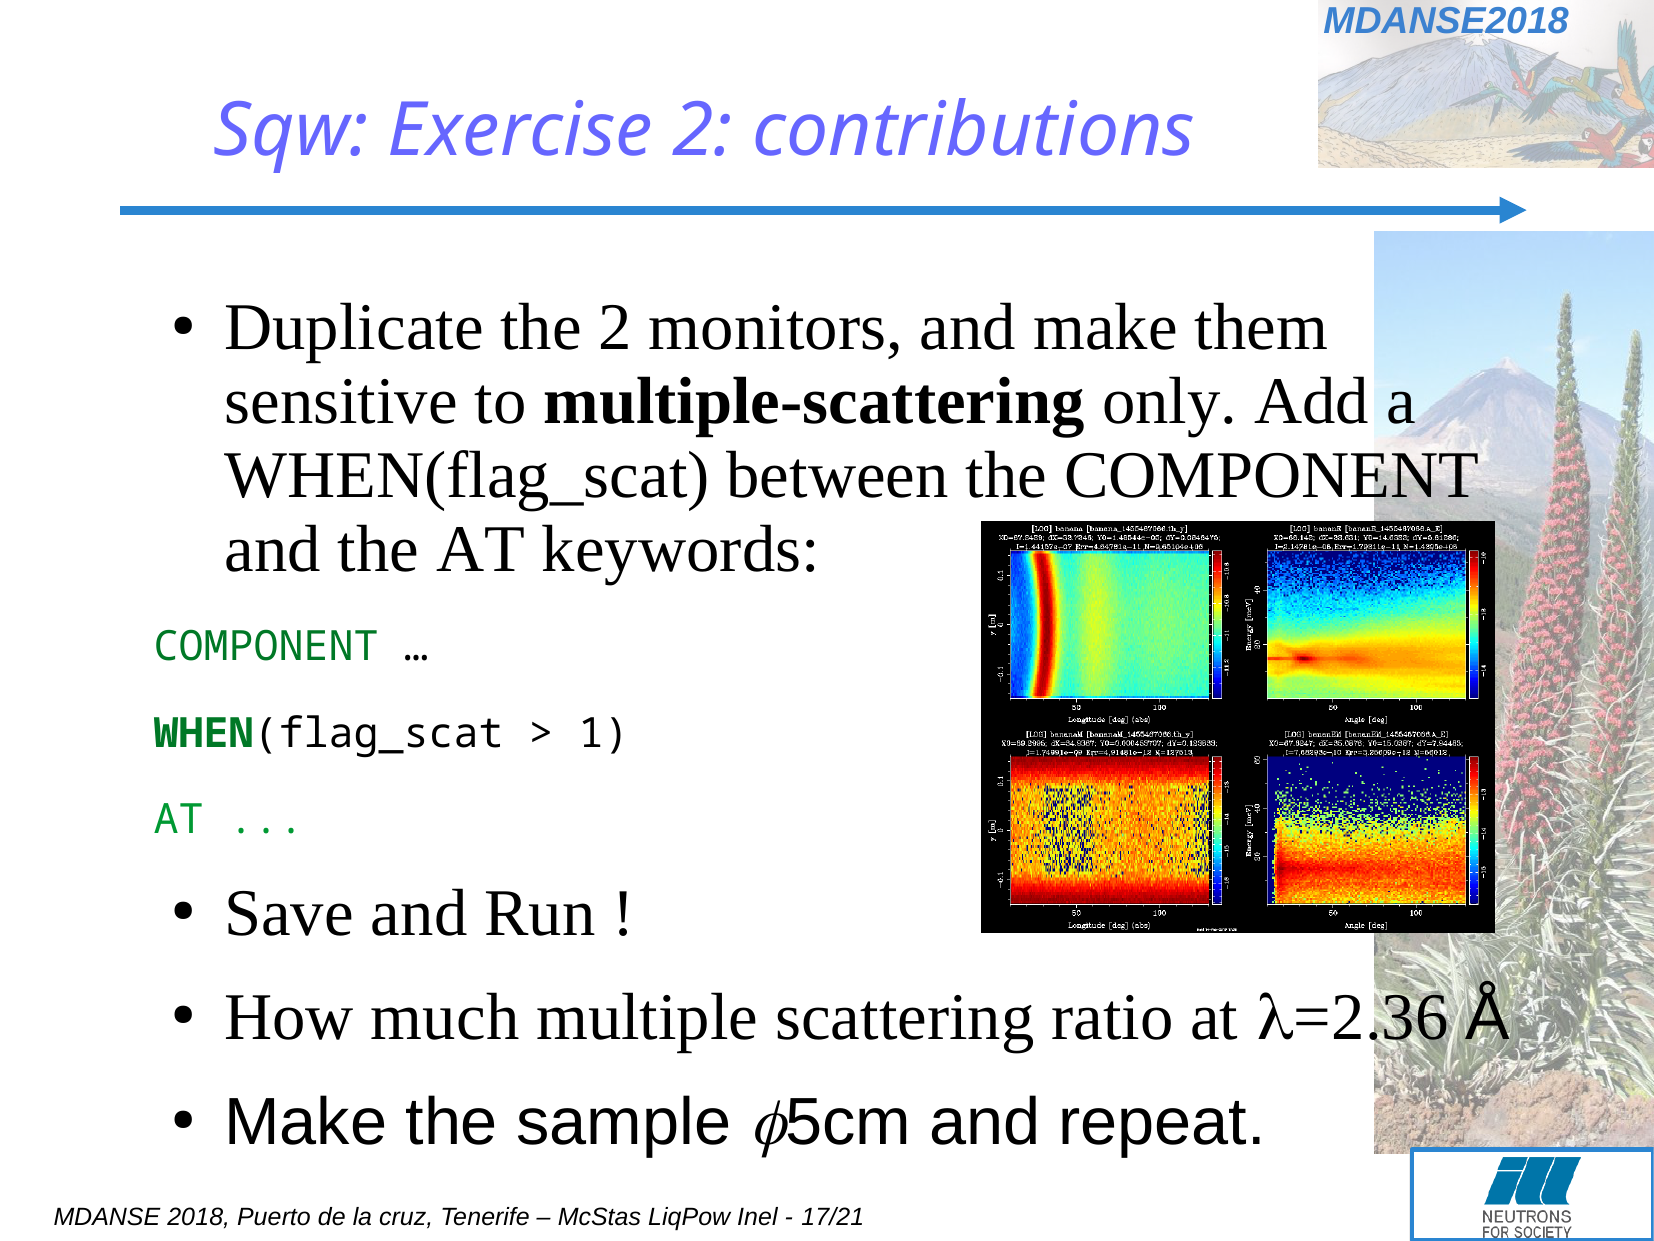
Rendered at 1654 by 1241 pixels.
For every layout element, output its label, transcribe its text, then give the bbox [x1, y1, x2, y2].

title Sqw: Exercise 2: contributions [82, 5, 1328, 248]
picture [1479, 1153, 1583, 1241]
picture [981, 521, 1495, 933]
list Duplicate the 2 monitors, and make them sensitive to multiple-scattering only. Add a WHEN(flag_scat) between the COMPONENT and the AT keywords: COMPONENT … WHEN(flag_scat > 1) AT ... Save and Run ! How much multiple scattering ratio at l=2.36 Å Make the sample f5cm and repeat. [82, 290, 1571, 1160]
